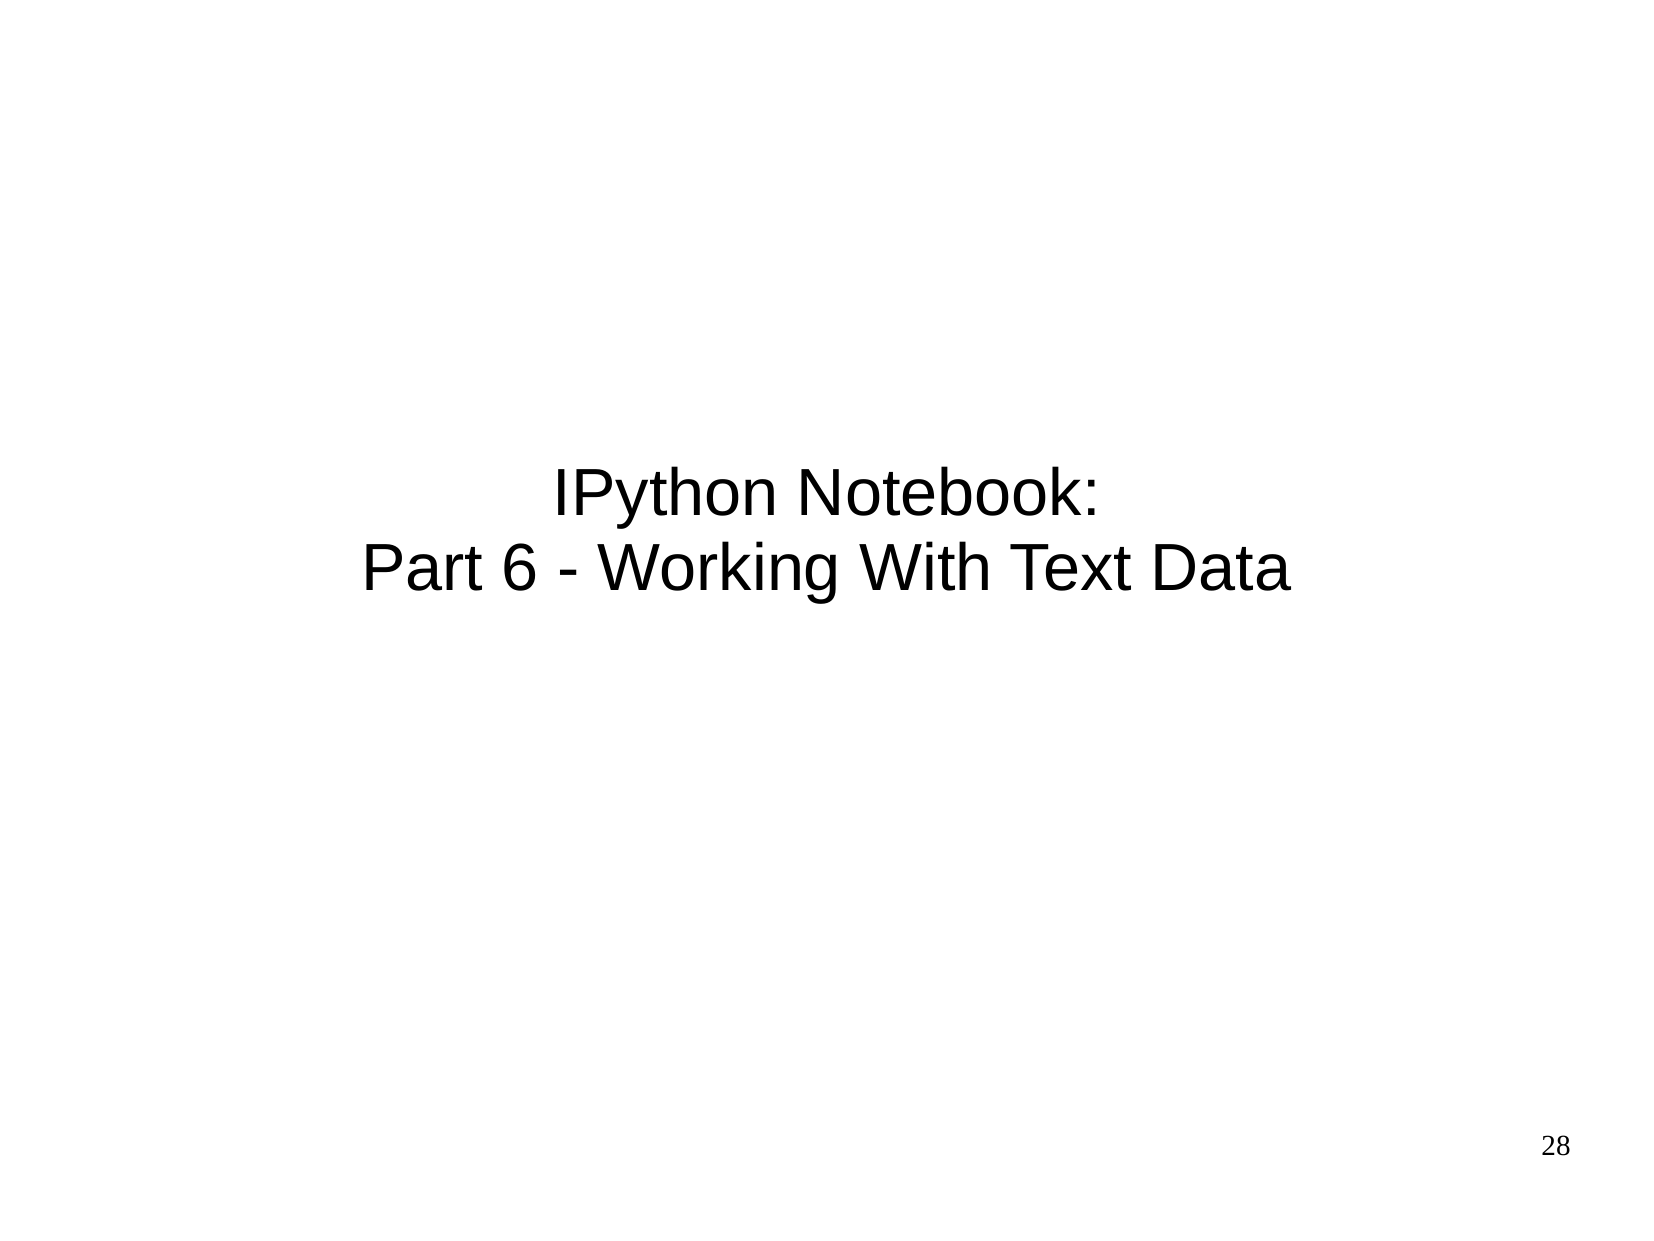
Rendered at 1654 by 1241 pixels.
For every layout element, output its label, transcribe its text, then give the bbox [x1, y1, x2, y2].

subtitle IPython Notebook: Part 6 - Working With Text Data [82, 49, 1571, 1010]
